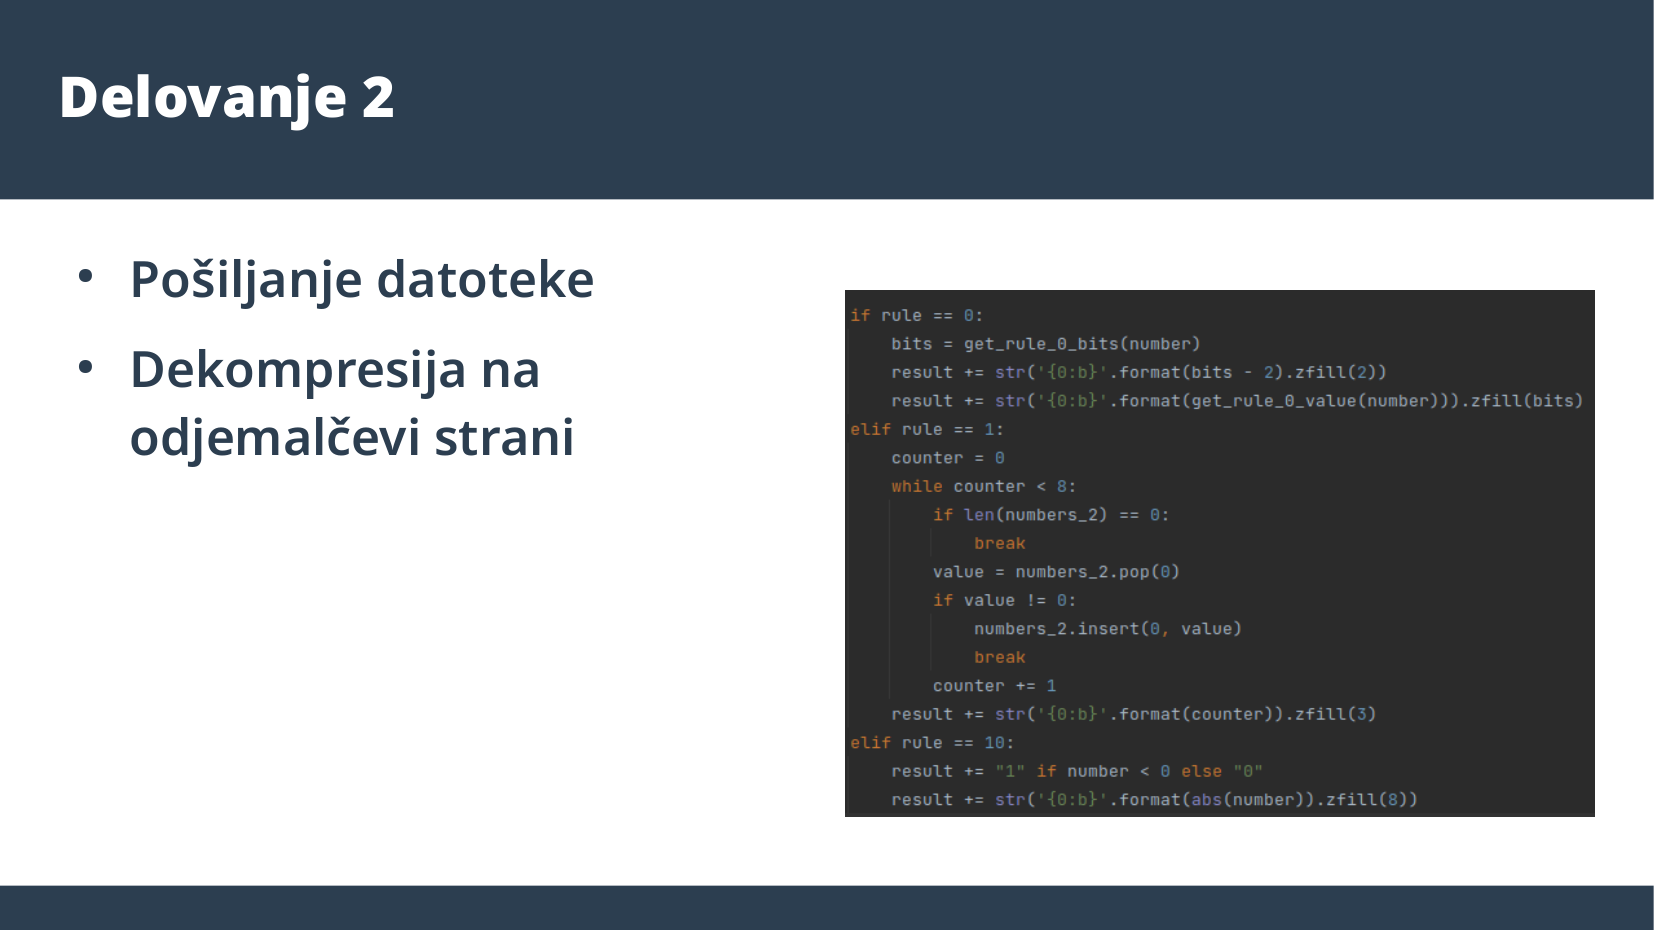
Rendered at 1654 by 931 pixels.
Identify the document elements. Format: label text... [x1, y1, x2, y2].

title Delovanje 2 [58, 36, 1595, 155]
list Pošiljanje datoteke Dekompresija na odjemalčevi strani [58, 243, 809, 864]
picture [845, 290, 1595, 817]
